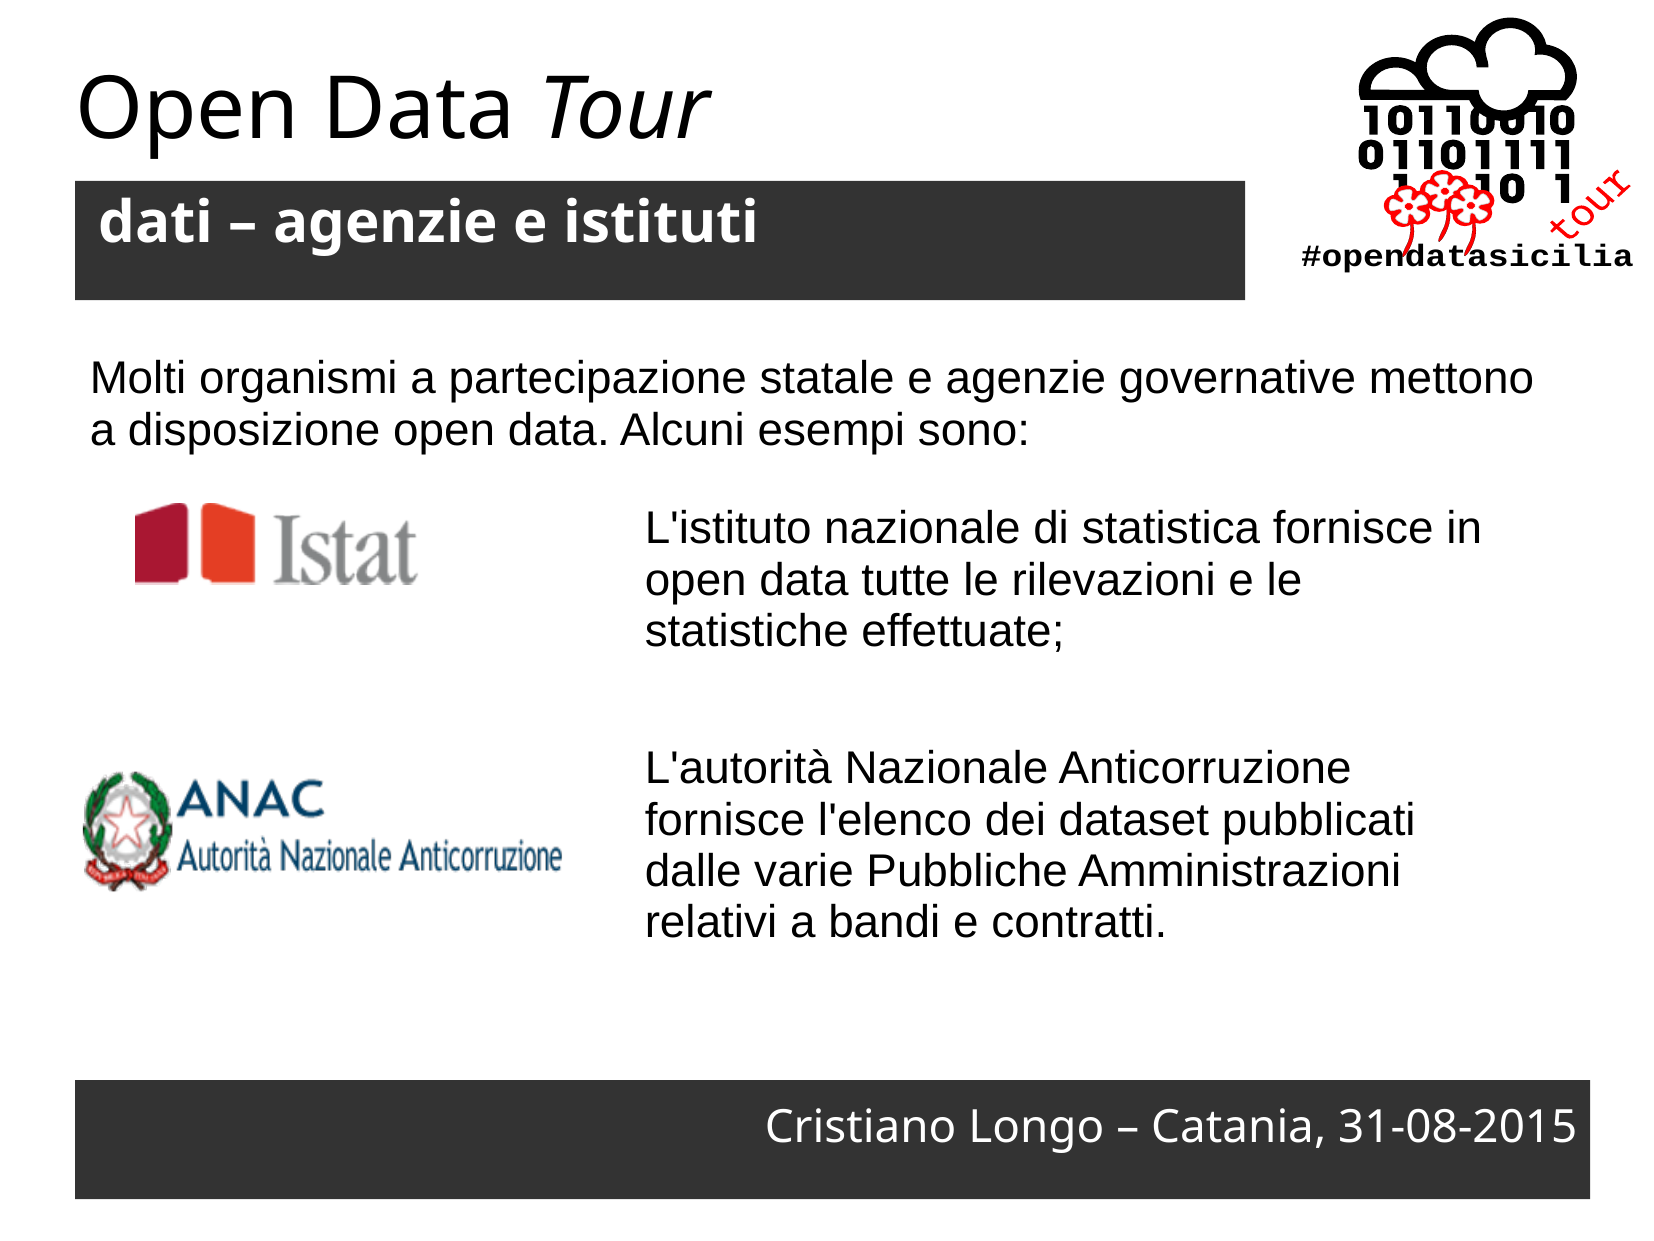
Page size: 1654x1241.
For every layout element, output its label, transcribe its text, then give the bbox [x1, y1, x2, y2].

picture [135, 503, 421, 586]
text_box L'autorità Nazionale Anticorruzione fornisce l'elenco dei dataset pubblicati dalle varie Pubbliche Amministrazioni relativi a bandi e contratti. [630, 735, 1486, 955]
list dati – agenzie e istituti [75, 180, 1246, 301]
text_box Molti organismi a partecipazione statale e agenzie governative mettono a disposizione open data. Alcuni esempi sono: [75, 345, 1561, 463]
text_box L'istituto nazionale di statistica fornisce in open data tutte le rilevazioni e le statistiche effettuate; [630, 495, 1531, 664]
list Open Data Tour [75, 45, 1246, 165]
picture [75, 764, 586, 900]
list Cristiano Longo – Catania, 31-08-2015 [75, 1080, 1591, 1200]
picture [1302, 17, 1633, 273]
